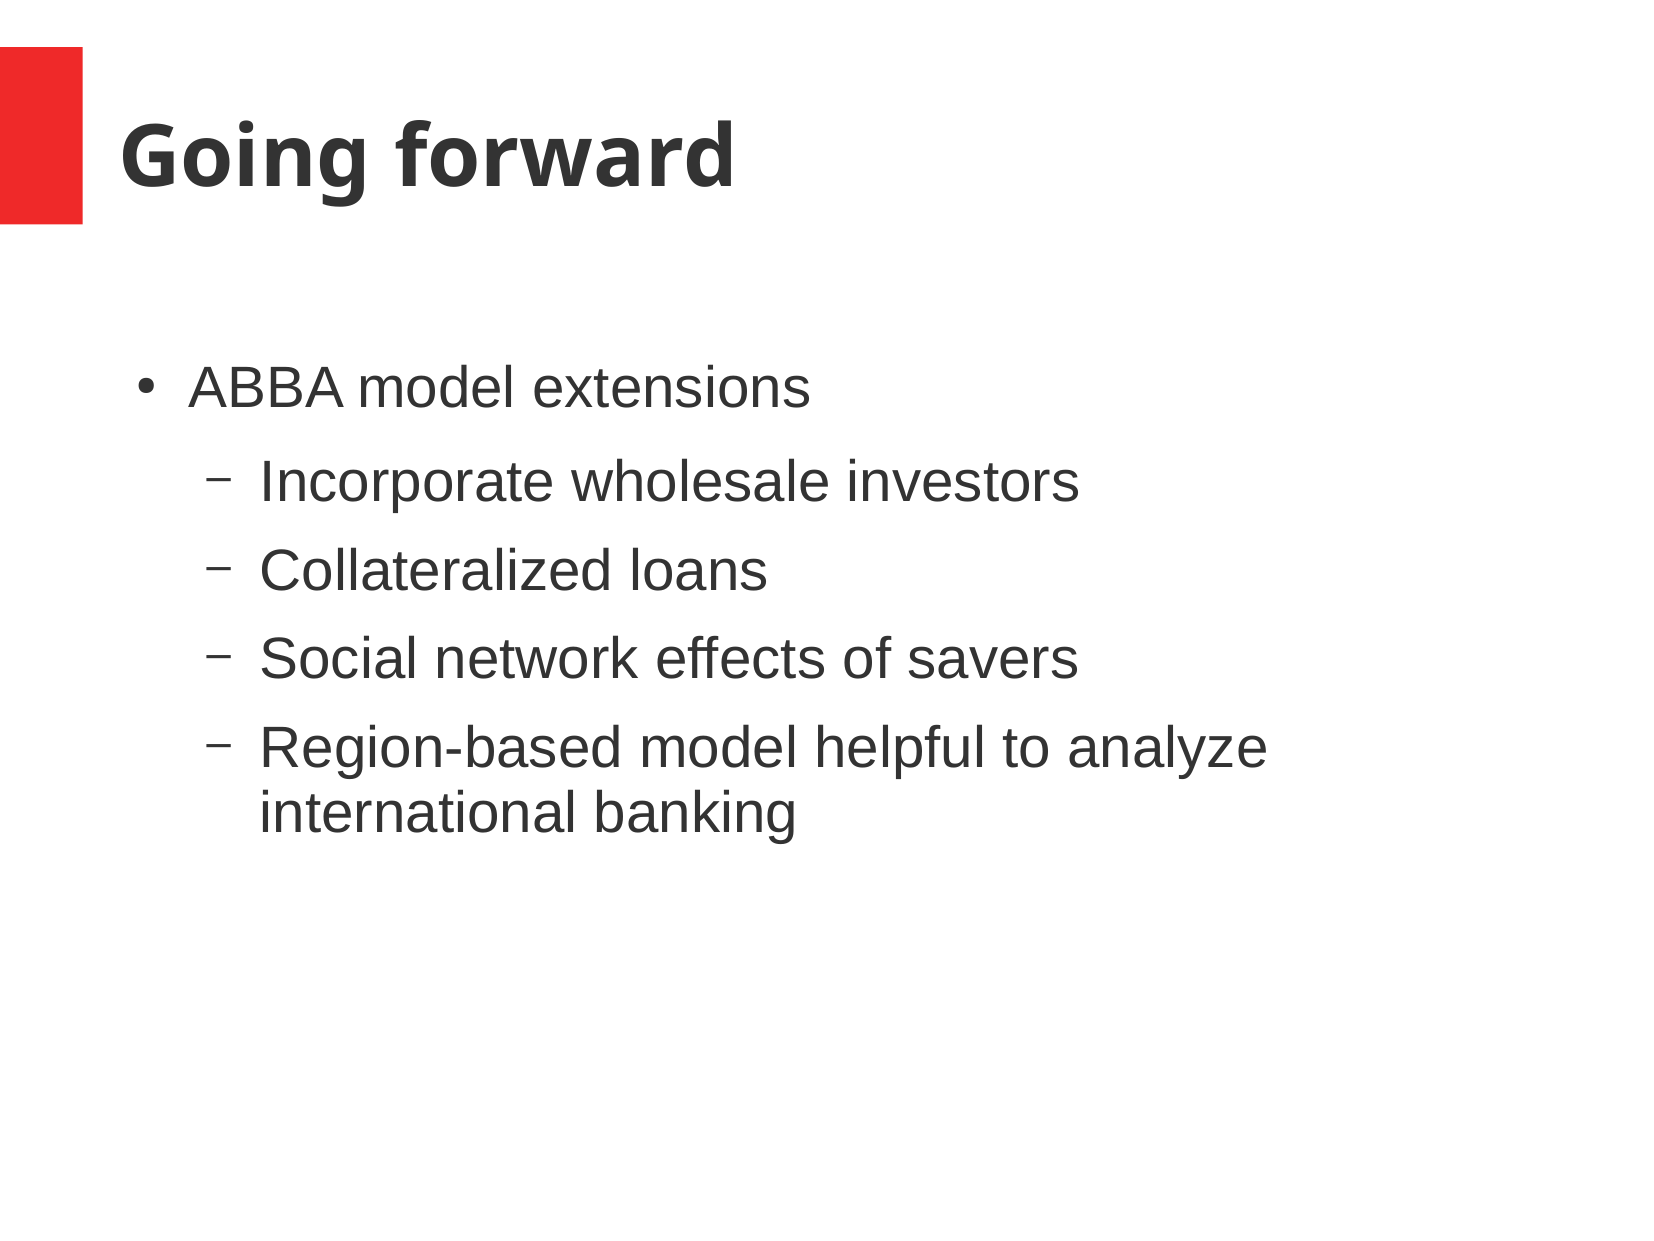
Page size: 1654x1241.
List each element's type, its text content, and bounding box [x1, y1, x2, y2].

title Going forward [118, 49, 1571, 257]
list ABBA model extensions Incorporate wholesale investors Collateralized loans Social network effects of savers Region-based model helpful to analyze international banking [118, 354, 1536, 1074]
